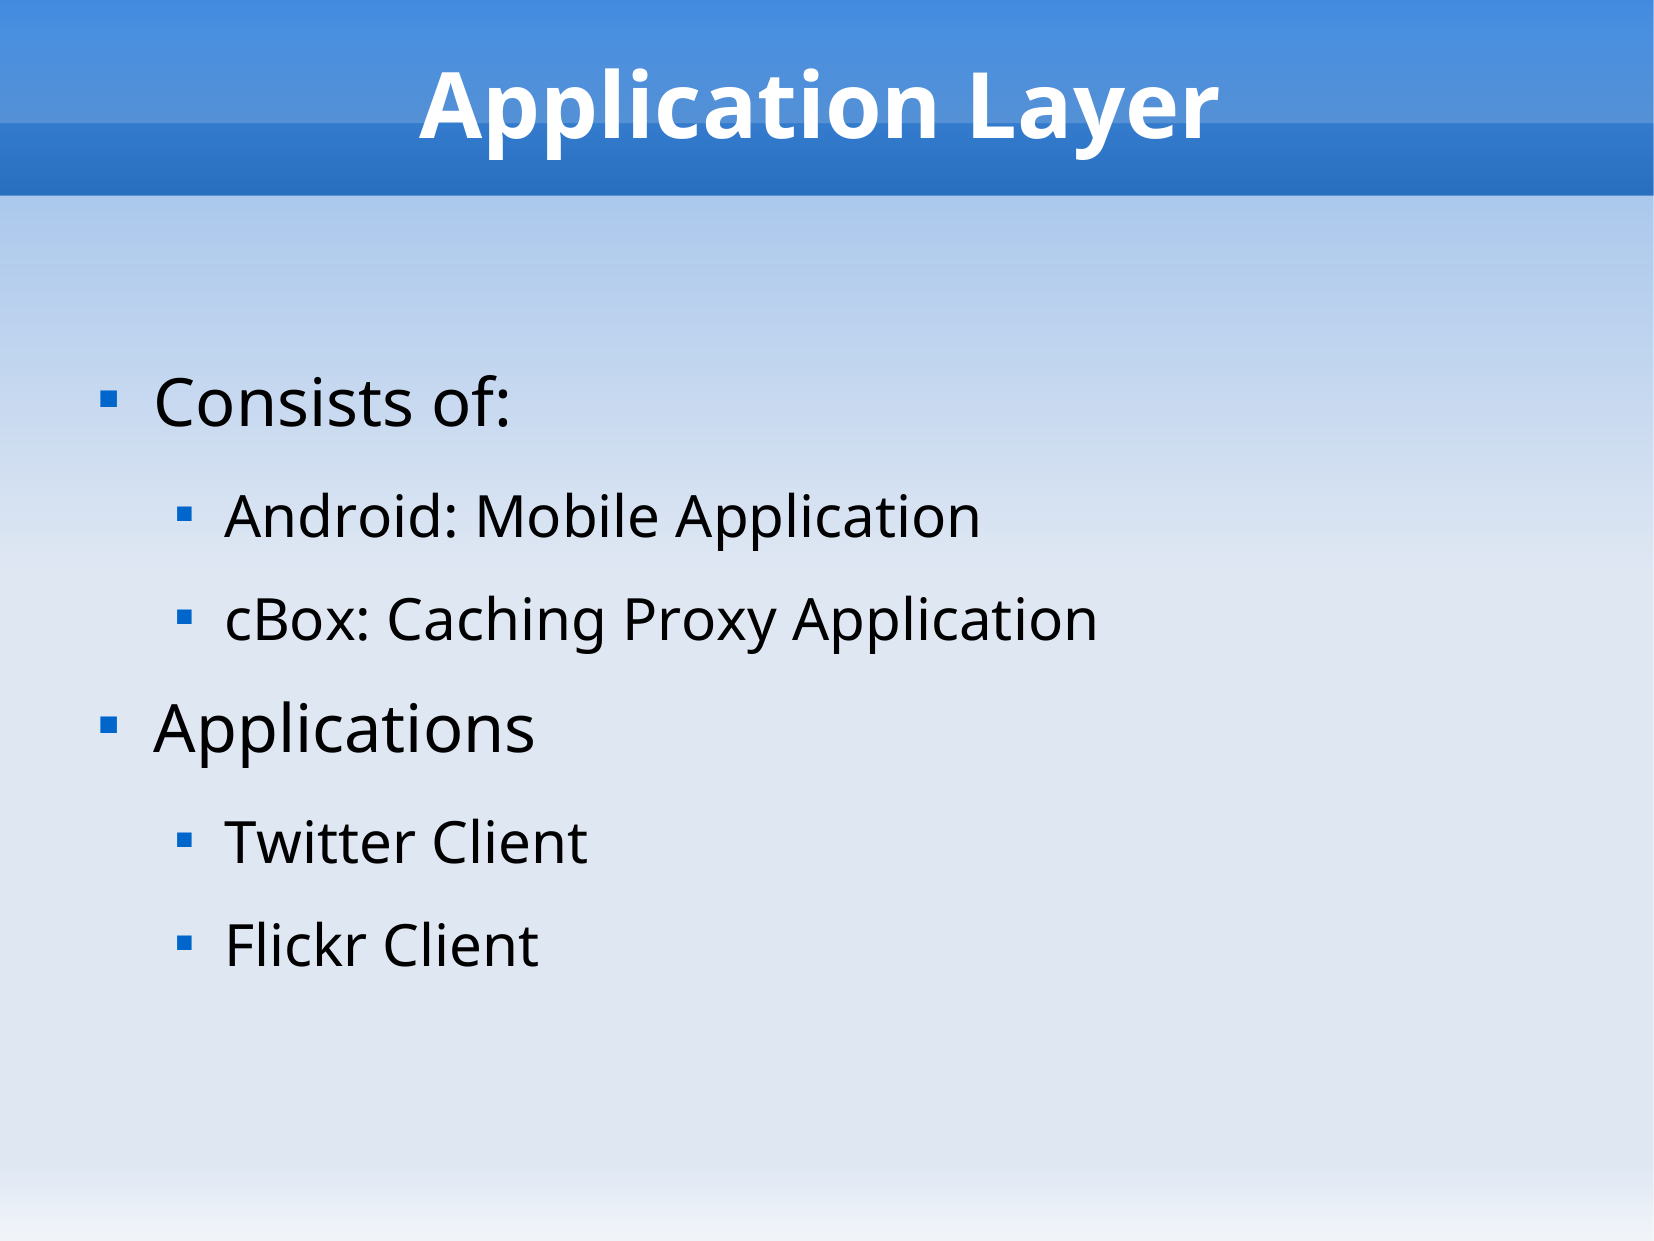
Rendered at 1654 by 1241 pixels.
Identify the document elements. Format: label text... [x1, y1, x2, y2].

list Consists of: Android: Mobile Application cBox: Caching Proxy Application Applications Twitter Client Flickr Client [82, 355, 1571, 1058]
title Application Layer [76, 0, 1565, 208]
picture [0, 0, 1654, 1241]
